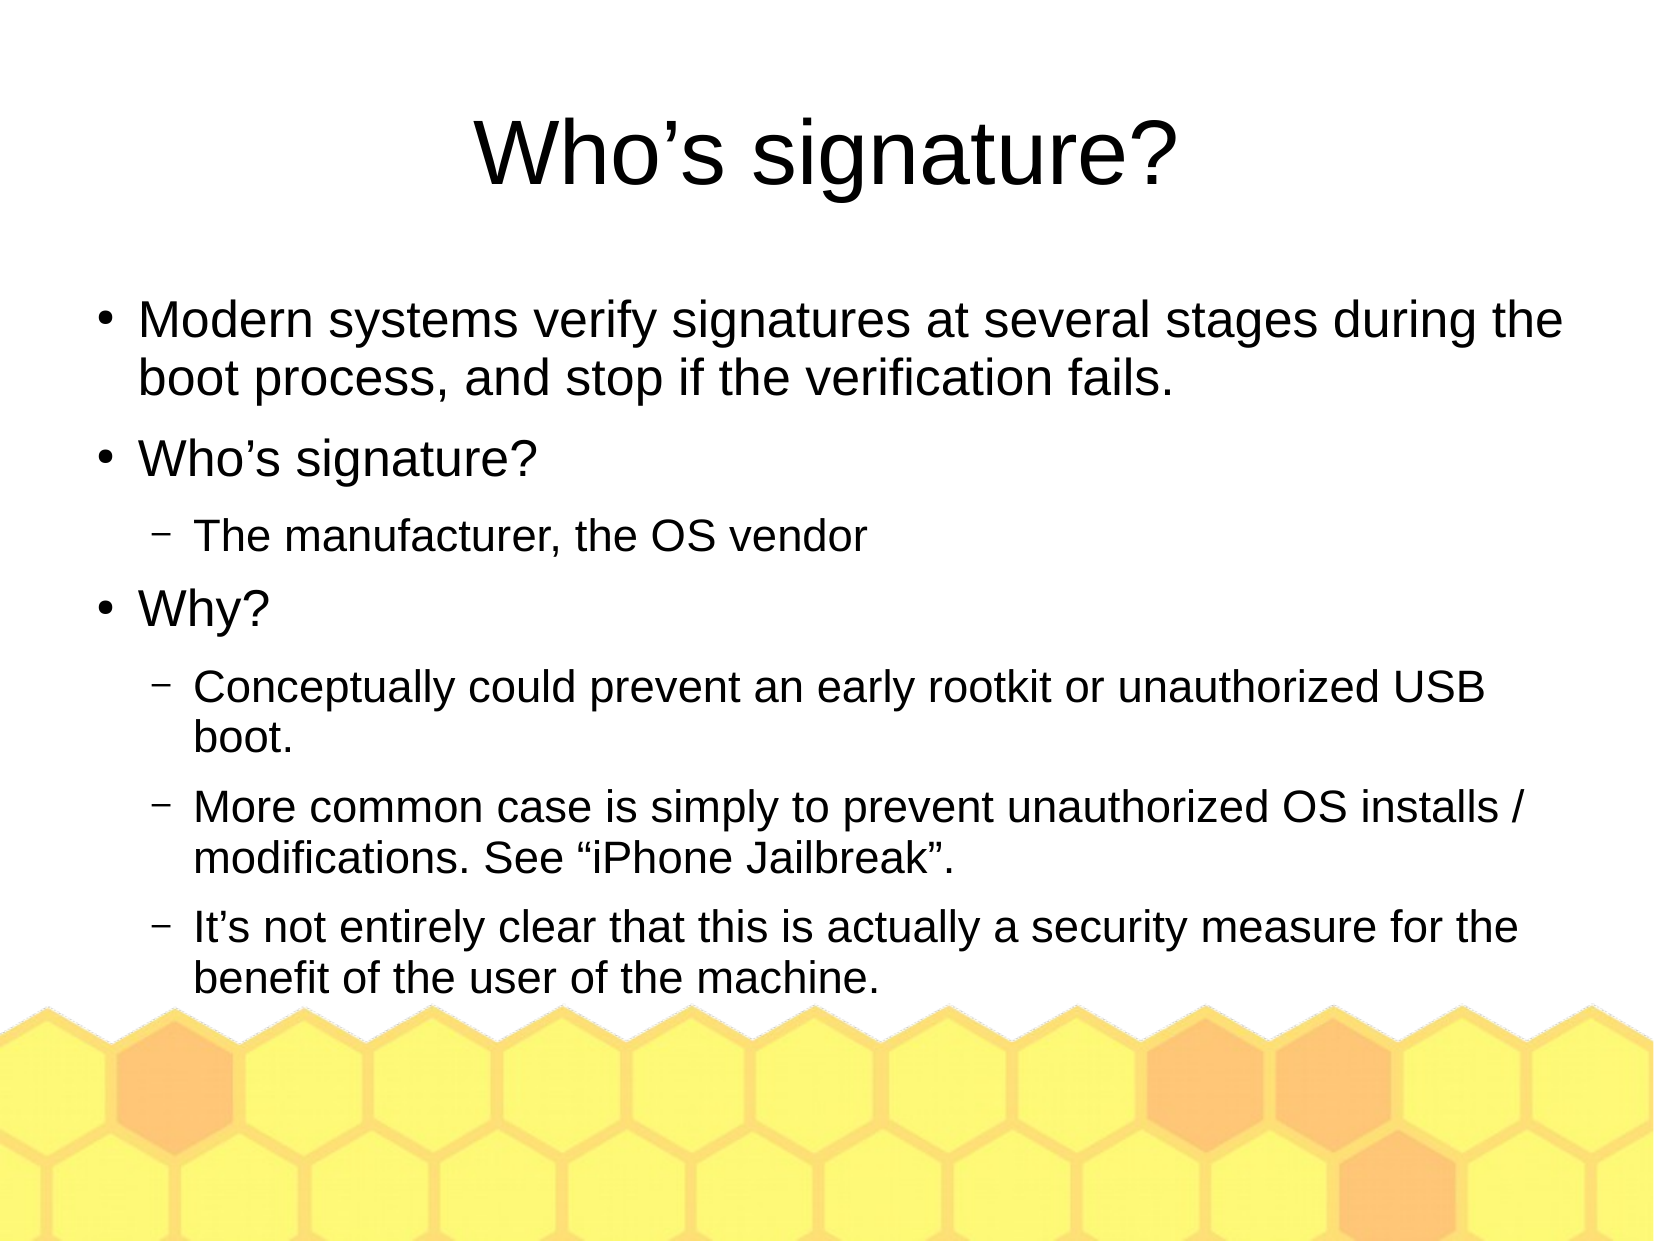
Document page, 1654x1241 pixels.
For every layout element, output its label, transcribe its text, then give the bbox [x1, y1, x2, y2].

list Modern systems verify signatures at several stages during the boot process, and stop if the verification fails. Who’s signature? The manufacturer, the OS vendor Why? Conceptually could prevent an early rootkit or unauthorized USB boot. More common case is simply to prevent unauthorized OS installs / modifications. See “iPhone Jailbreak”. It’s not entirely clear that this is actually a security measure for the benefit of the user of the machine. [82, 290, 1571, 1010]
title Who’s signature? [82, 49, 1571, 257]
picture [0, 1001, 1654, 1241]
